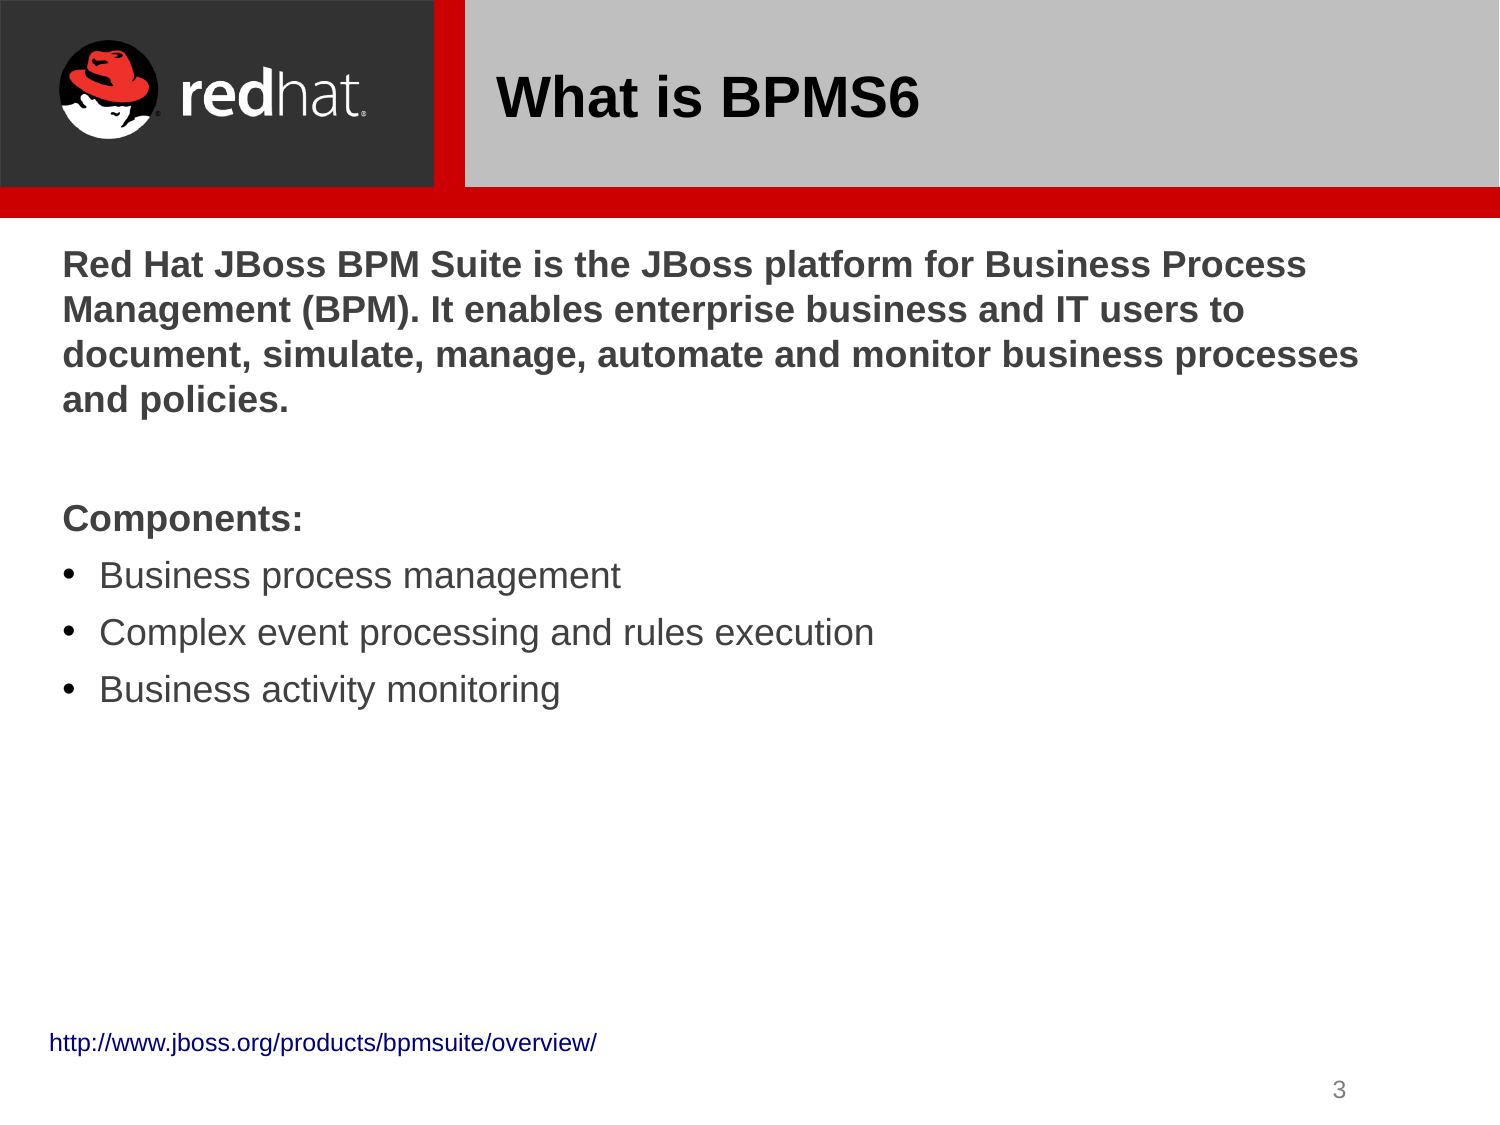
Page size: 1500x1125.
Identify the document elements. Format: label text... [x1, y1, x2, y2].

title What is BPMS6 [465, 0, 1500, 188]
slide_number 23 [1317, 1066, 1486, 1112]
text_box http://www.jboss.org/products/bpmsuite/overview/ [34, 1021, 1052, 1092]
list Red Hat JBoss BPM Suite is the JBoss platform for Business Process Management (BPM). It enables enterprise business and IT users to document, simulate, manage, automate and monitor business processes and policies. Components: Business process management Complex event processing and rules execution Business activity monitoring [52, 232, 1447, 1030]
picture [37, 37, 388, 143]
